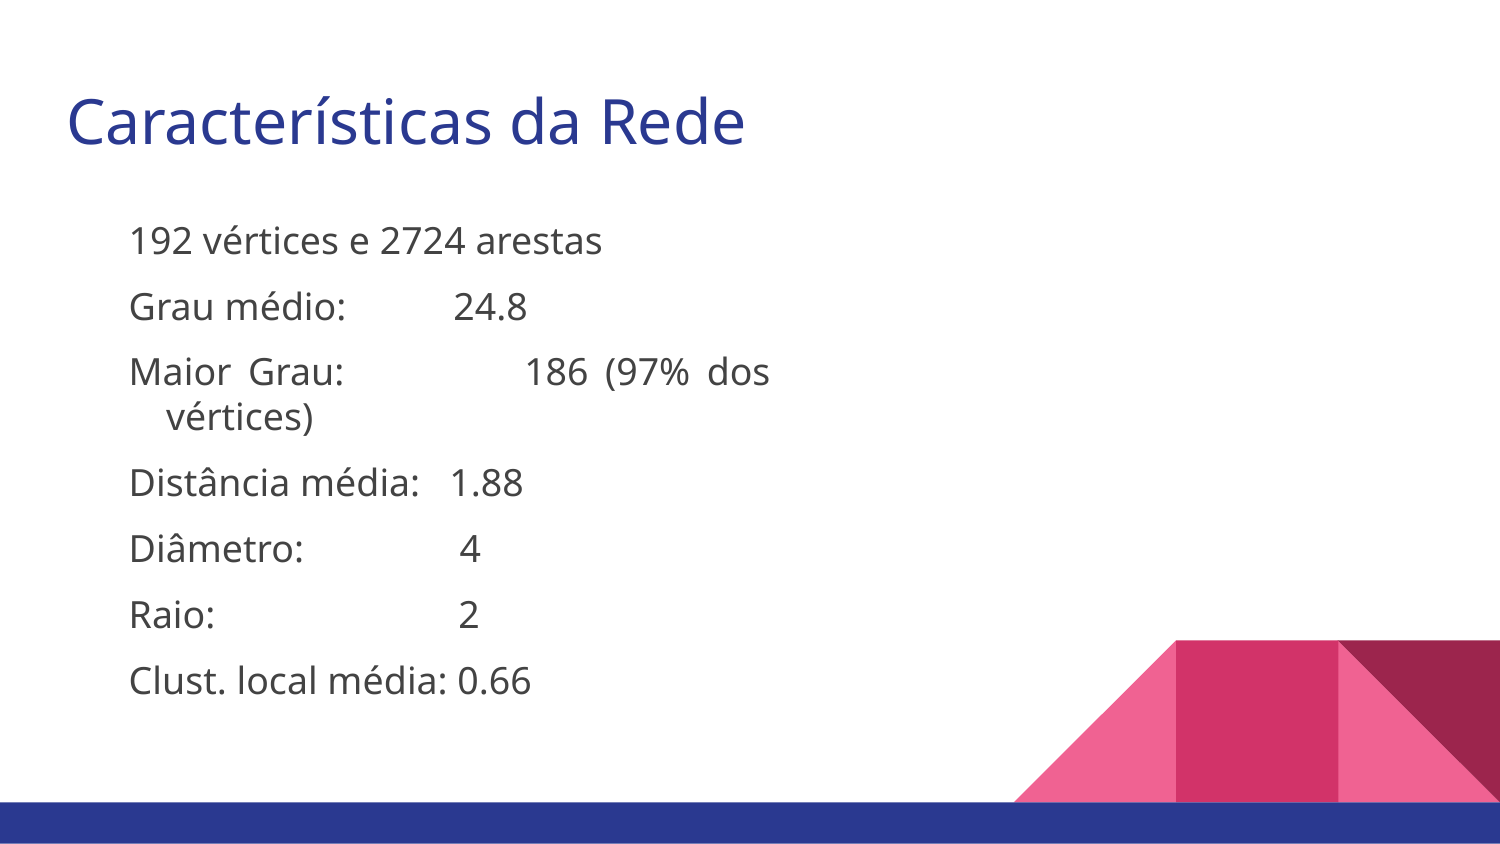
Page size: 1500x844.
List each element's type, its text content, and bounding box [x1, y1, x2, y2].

list 192 vértices e 2724 arestas Grau médio: 24.8 Maior Grau: 186 (97% dos vértices) Distância média: 1.88 Diâmetro: 4 Raio: 2 Clust. local média: 0.66 [76, 201, 787, 750]
title Características da Rede [51, 67, 1449, 167]
